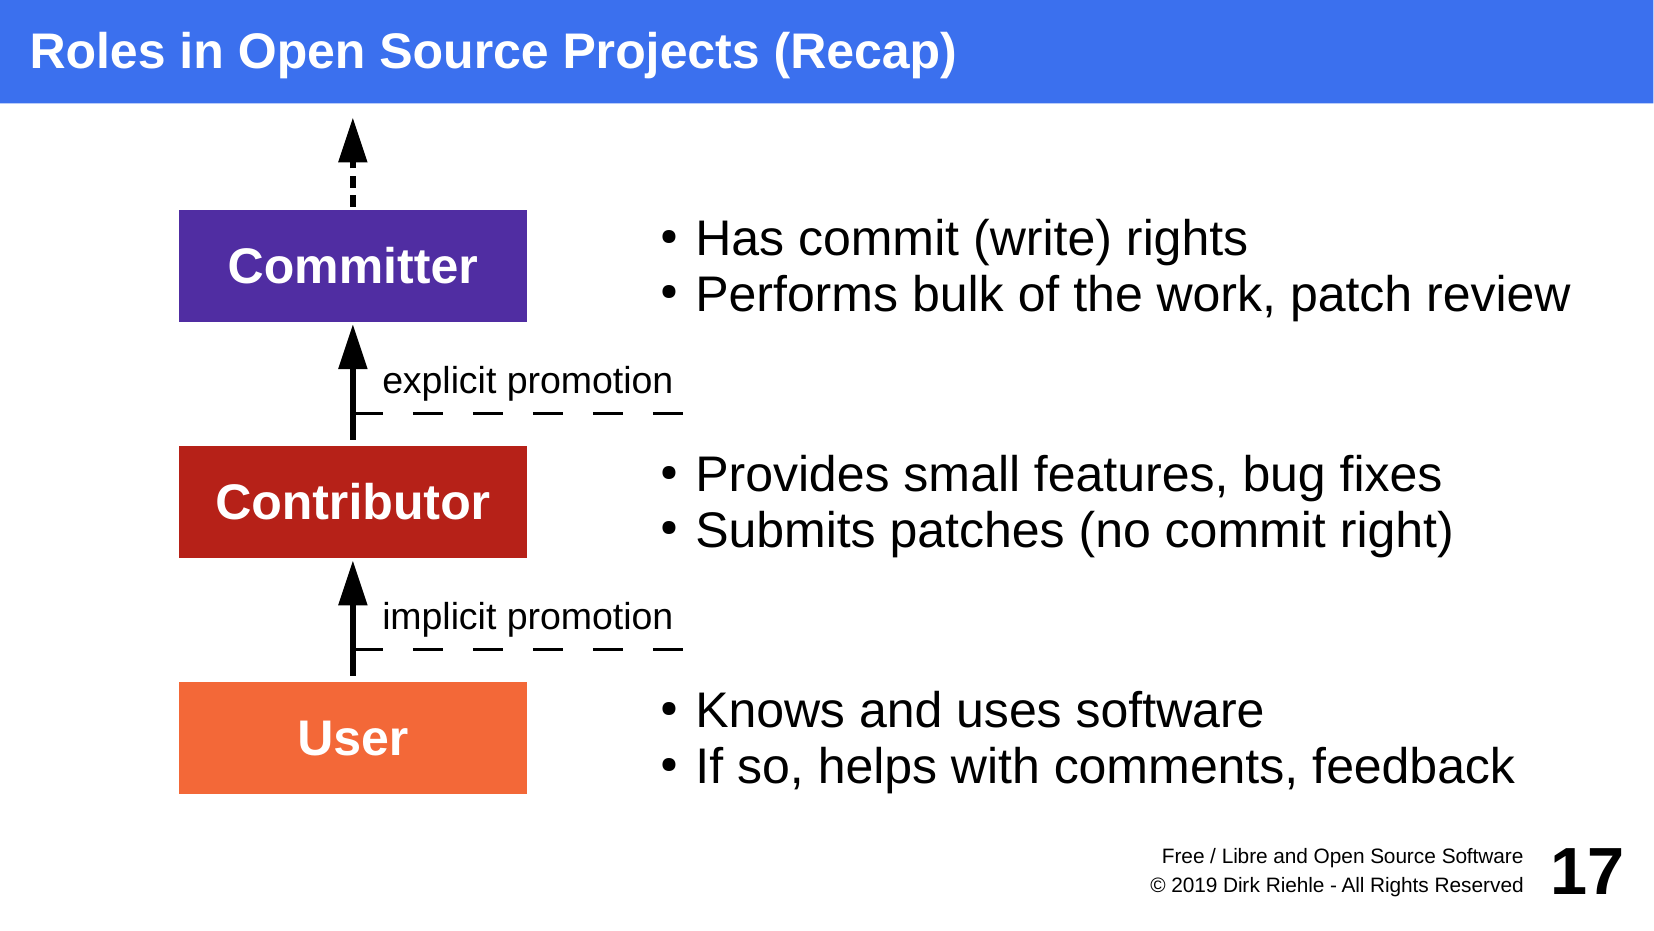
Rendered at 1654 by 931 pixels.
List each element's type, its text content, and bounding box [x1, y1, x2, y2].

text_box Provides small features, bug fixes Submits patches (no commit right) [648, 413, 1594, 591]
text_box Has commit (write) rights Performs bulk of the work, patch review [648, 177, 1594, 355]
text_box implicit promotion [352, 561, 708, 650]
title Roles in Open Source Projects (Recap) [0, 0, 1654, 104]
text_box Committer [175, 206, 531, 325]
text_box User [175, 679, 531, 798]
text_box Knows and uses software If so, helps with comments, feedback [648, 649, 1594, 827]
text_box explicit promotion [352, 324, 708, 414]
text_box Contributor [175, 442, 531, 562]
